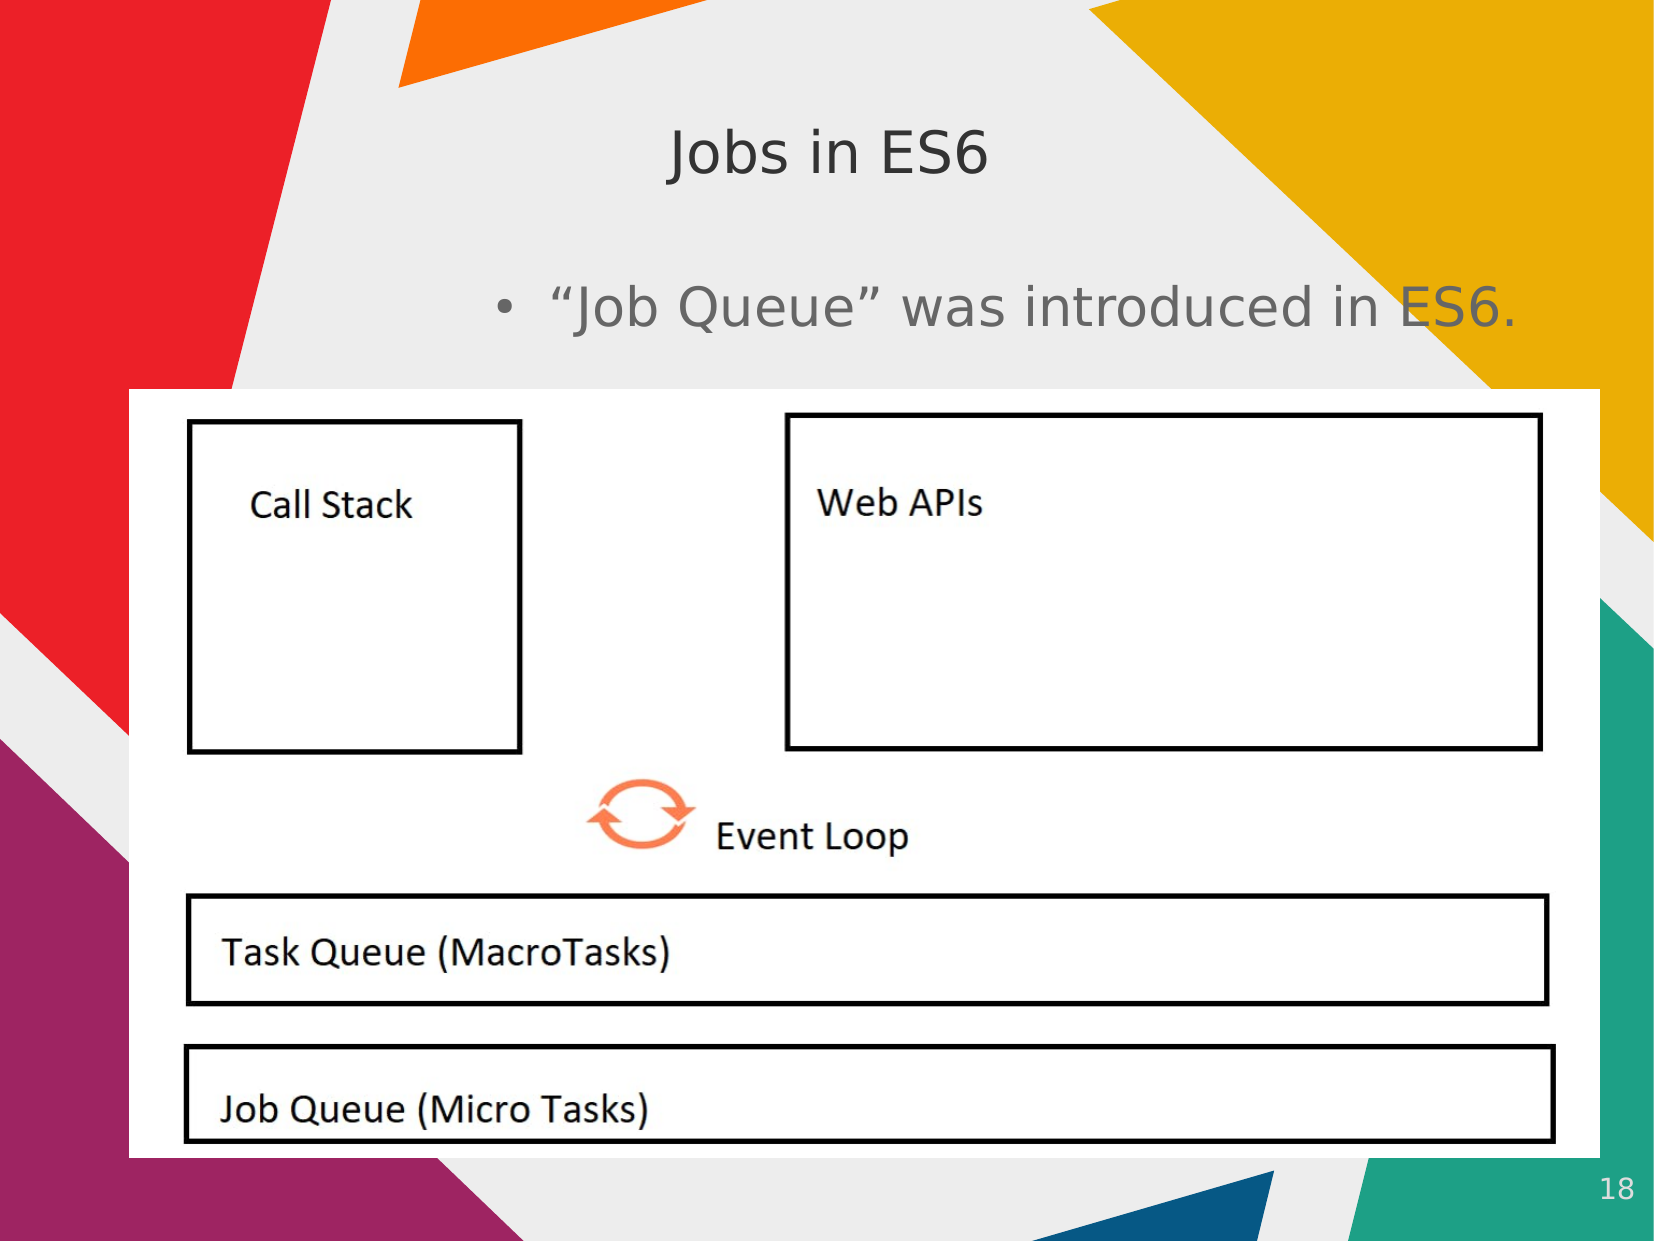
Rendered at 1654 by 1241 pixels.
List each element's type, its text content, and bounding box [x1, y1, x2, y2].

title Jobs in ES6 [289, 49, 1372, 257]
list “Job Queue” was introduced in ES6. [477, 275, 1560, 389]
picture [129, 389, 1600, 1158]
